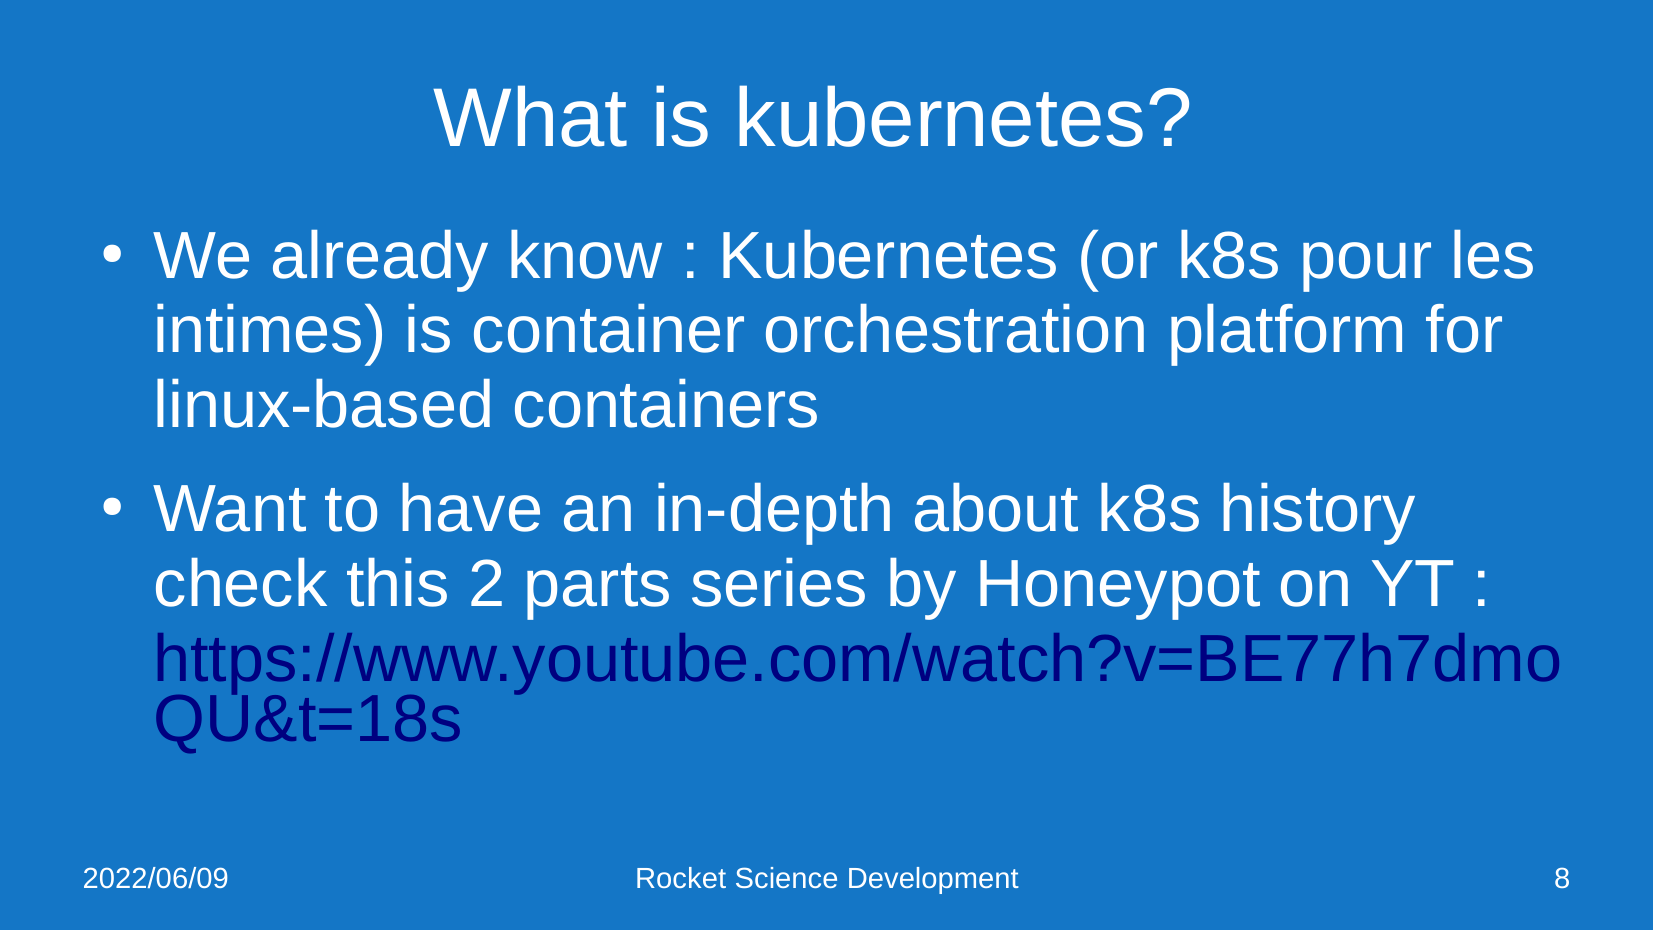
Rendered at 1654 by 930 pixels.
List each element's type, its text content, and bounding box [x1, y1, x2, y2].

title What is kubernetes? [82, 37, 1571, 193]
list We already know : Kubernetes (or k8s pour les intimes) is container orchestration platform for linux-based containers Want to have an in-depth about k8s history check this 2 parts series by Honeypot on YT : https://www.youtube.com/watch?v=BE77h7dmoQU&t=18s [82, 217, 1571, 757]
